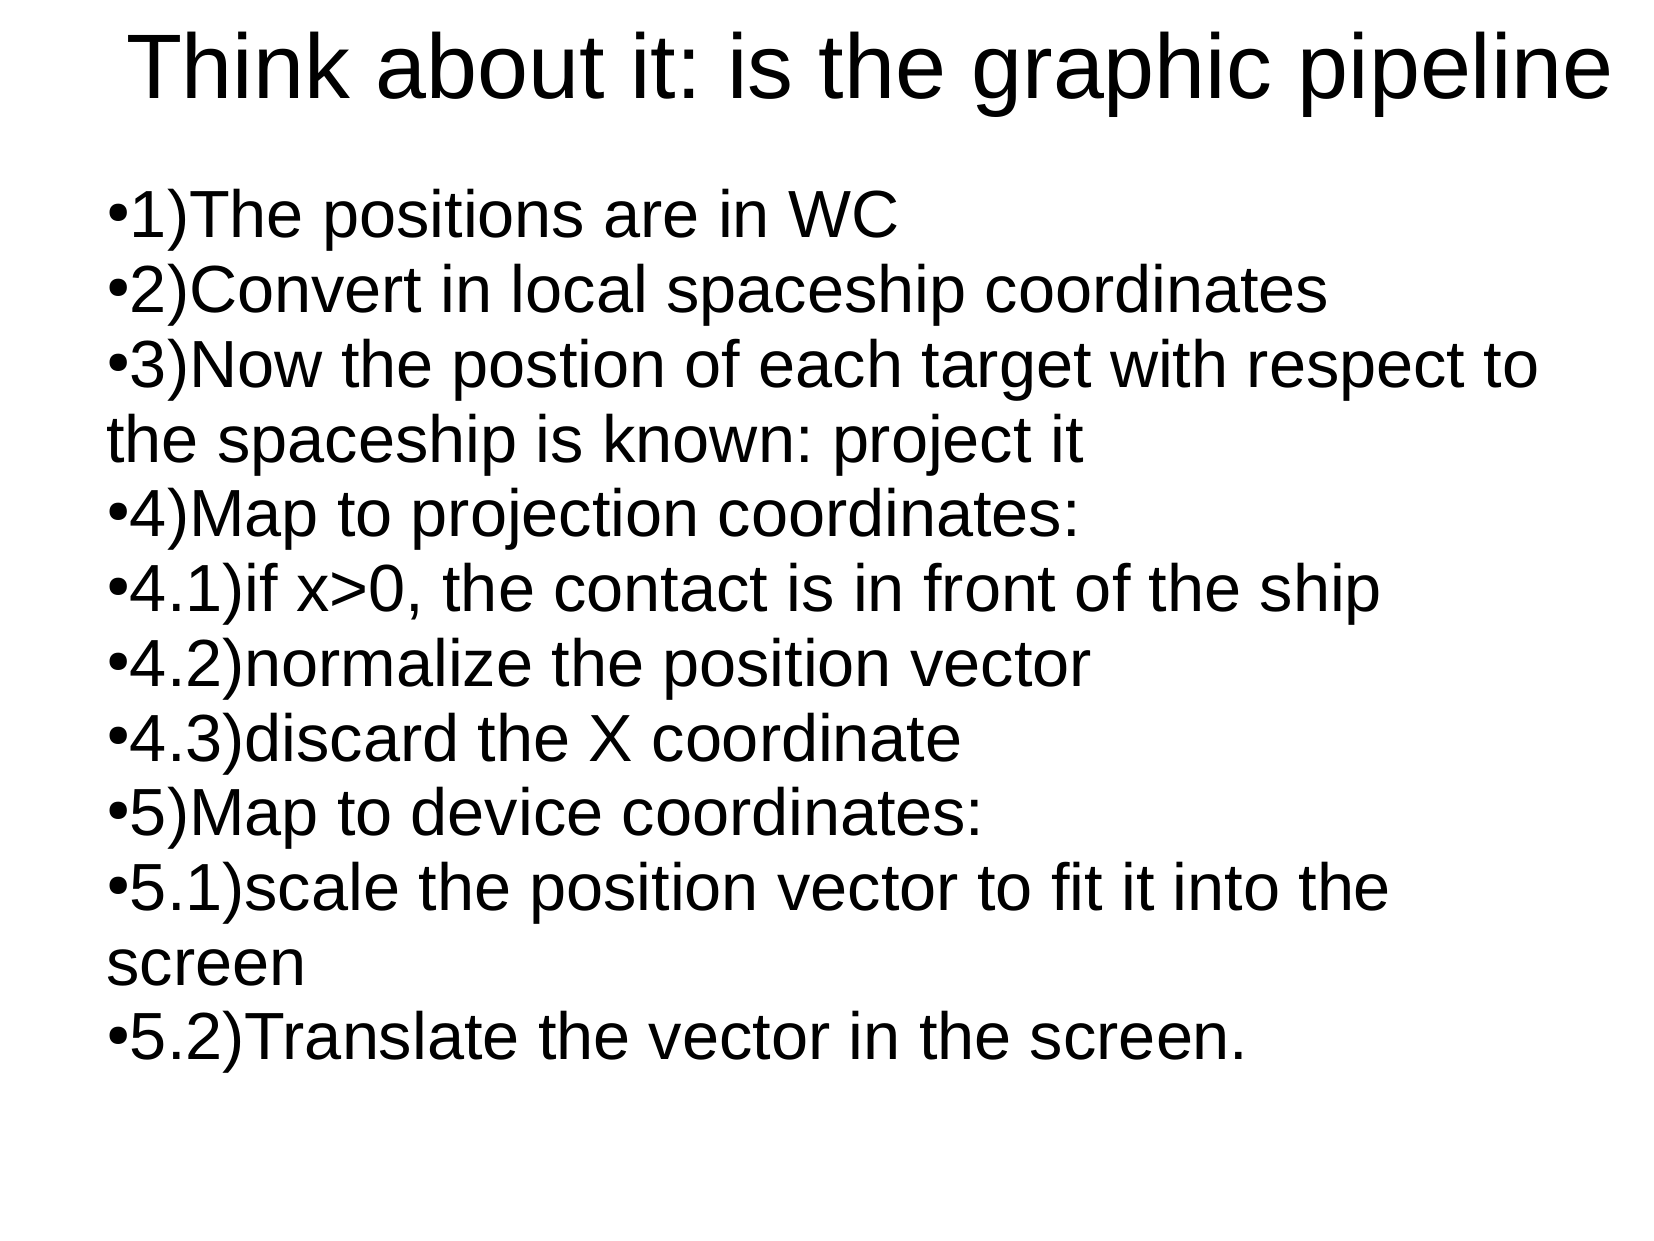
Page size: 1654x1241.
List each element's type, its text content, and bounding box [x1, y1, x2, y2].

subtitle 1)The positions are in WC 2)Convert in local spaceship coordinates 3)Now the postion of each target with respect to the spaceship is known: project it 4)Map to projection coordinates: 4.1)if x>0, the contact is in front of the ship 4.2)normalize the position vector 4.3)discard the X coordinate 5)Map to device coordinates: 5.1)scale the position vector to fit it into the screen 5.2)Translate the vector in the screen. [106, 177, 1595, 1075]
title Think about it: is the graphic pipeline [88, 0, 1654, 163]
